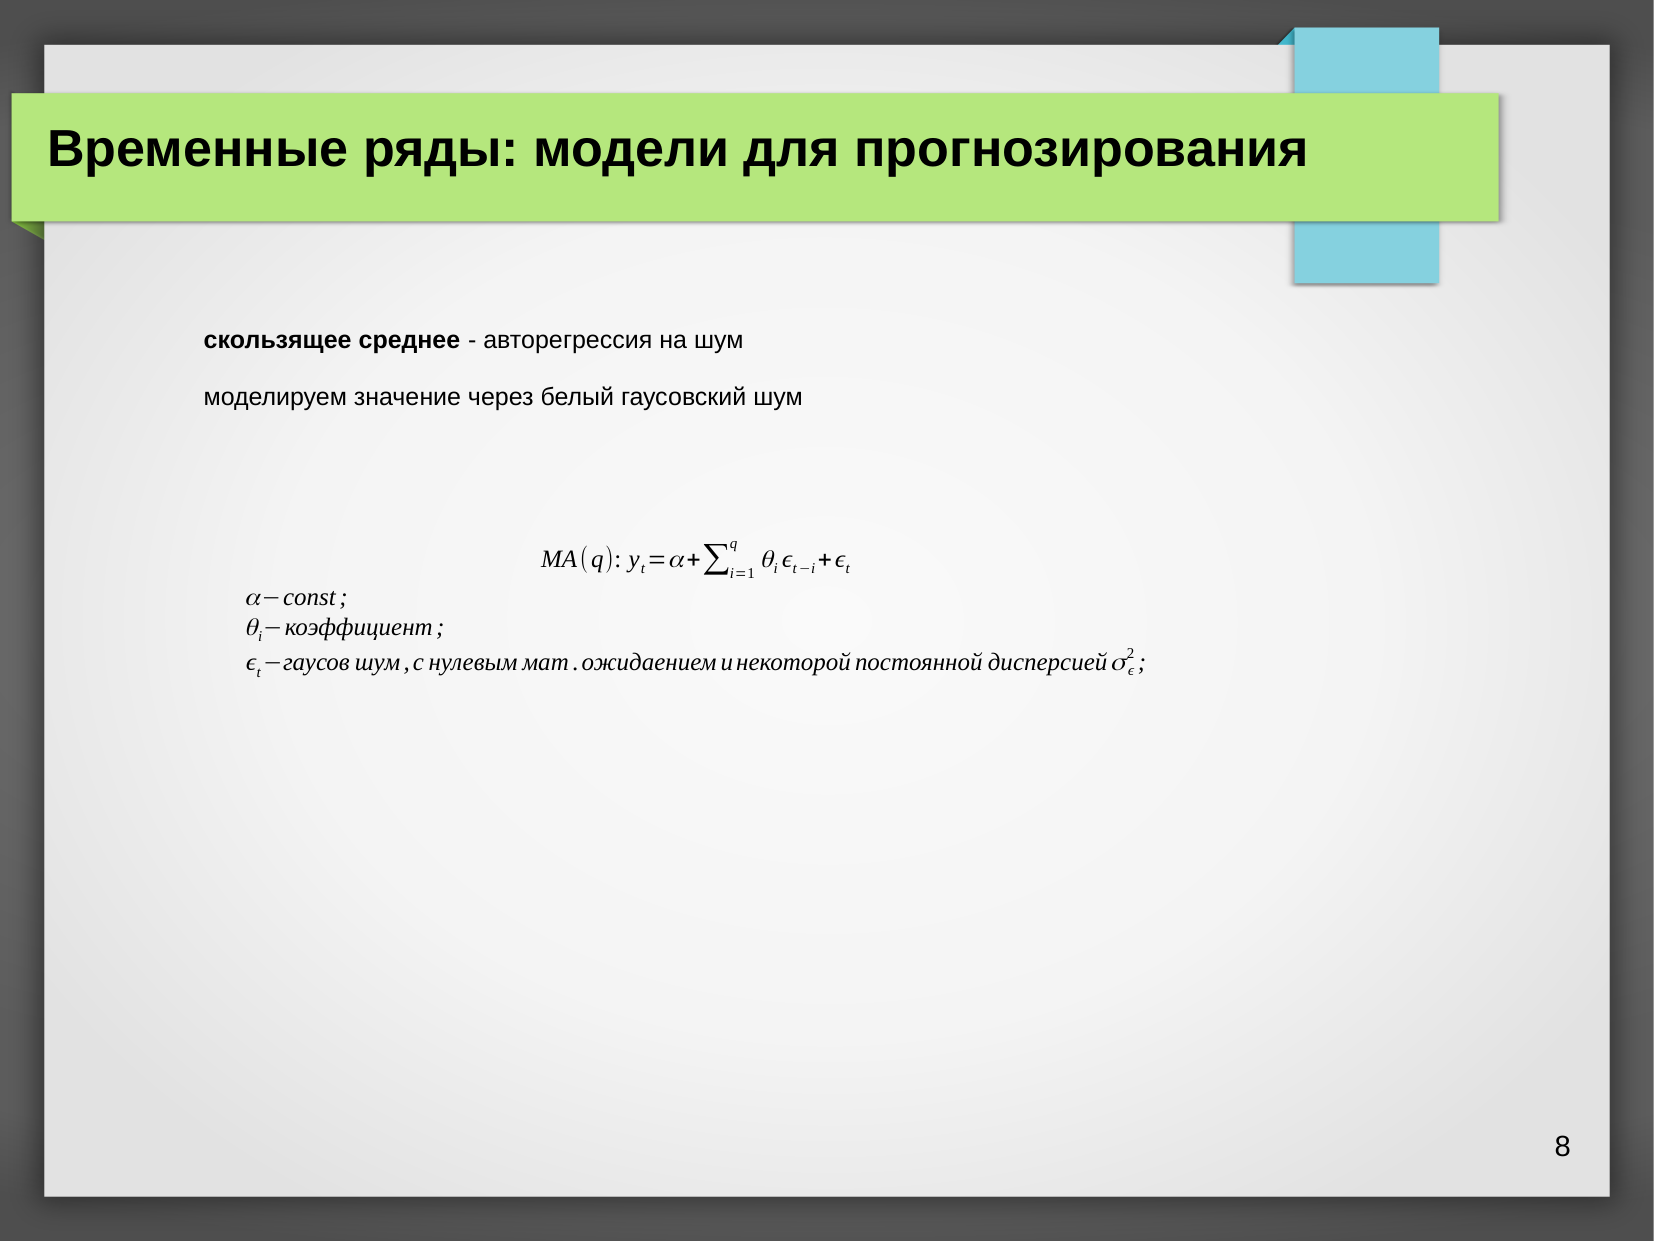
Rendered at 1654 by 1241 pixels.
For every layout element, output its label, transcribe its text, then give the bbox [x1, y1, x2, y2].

chart [244, 534, 1146, 709]
text_box скользящее среднее - авторегрессия на шум моделируем значение через белый гаусовский шум [188, 318, 1222, 446]
title Временные ряды: модели для прогнозирования [47, 96, 1430, 201]
picture [0, 0, 1654, 1241]
